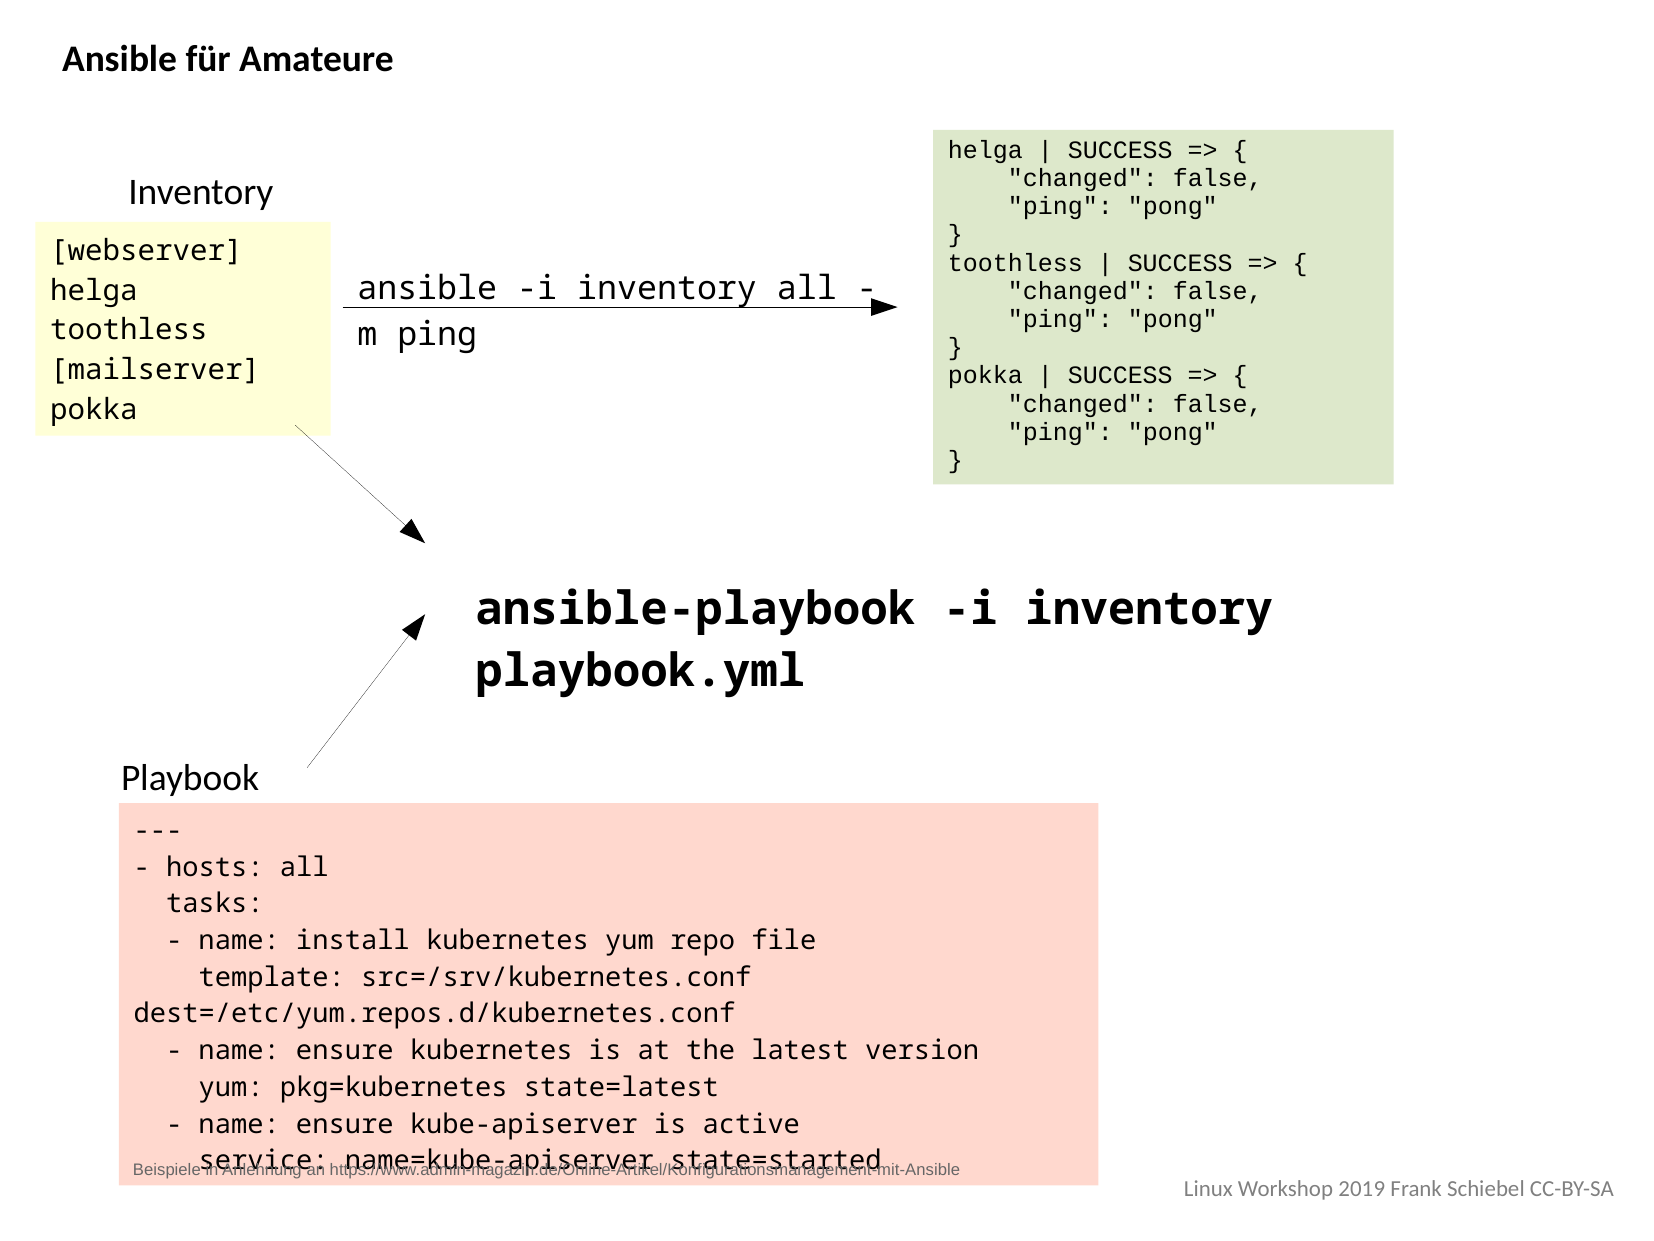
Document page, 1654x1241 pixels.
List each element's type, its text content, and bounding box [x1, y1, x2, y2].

text_box helga | SUCCESS => { "changed": false, "ping": "pong" } toothless | SUCCESS => { "changed": false, "ping": "pong" } pokka | SUCCESS => { "changed": false, "ping": "pong" } [933, 129, 1394, 485]
text_box [webserver] helga toothless [mailserver] pokka [35, 221, 331, 402]
text_box ansible -i inventory all -m ping [342, 256, 910, 329]
text_box Ansible für Amateure [47, 35, 410, 88]
text_box --- - hosts: all tasks: - name: install kubernetes yum repo file template: src=/srv/kubernetes.conf dest=/etc/yum.repos.d/kubernetes.conf - name: ensure kubernetes is at the latest version yum: pkg=kubernetes state=latest - name: ensure kube-apiserver is active service: name=kube-apiserver state=started [118, 803, 1099, 1104]
text_box Inventory [113, 169, 289, 222]
text_box Beispiele in Anlehnung an https://www.admin-magazin.de/Online-Artikel/Konfigurationsmanagement-mit-Ansible [118, 1153, 1045, 1193]
text_box Playbook [106, 755, 275, 808]
text_box ansible-playbook -i inventory playbook.yml [460, 567, 1512, 679]
